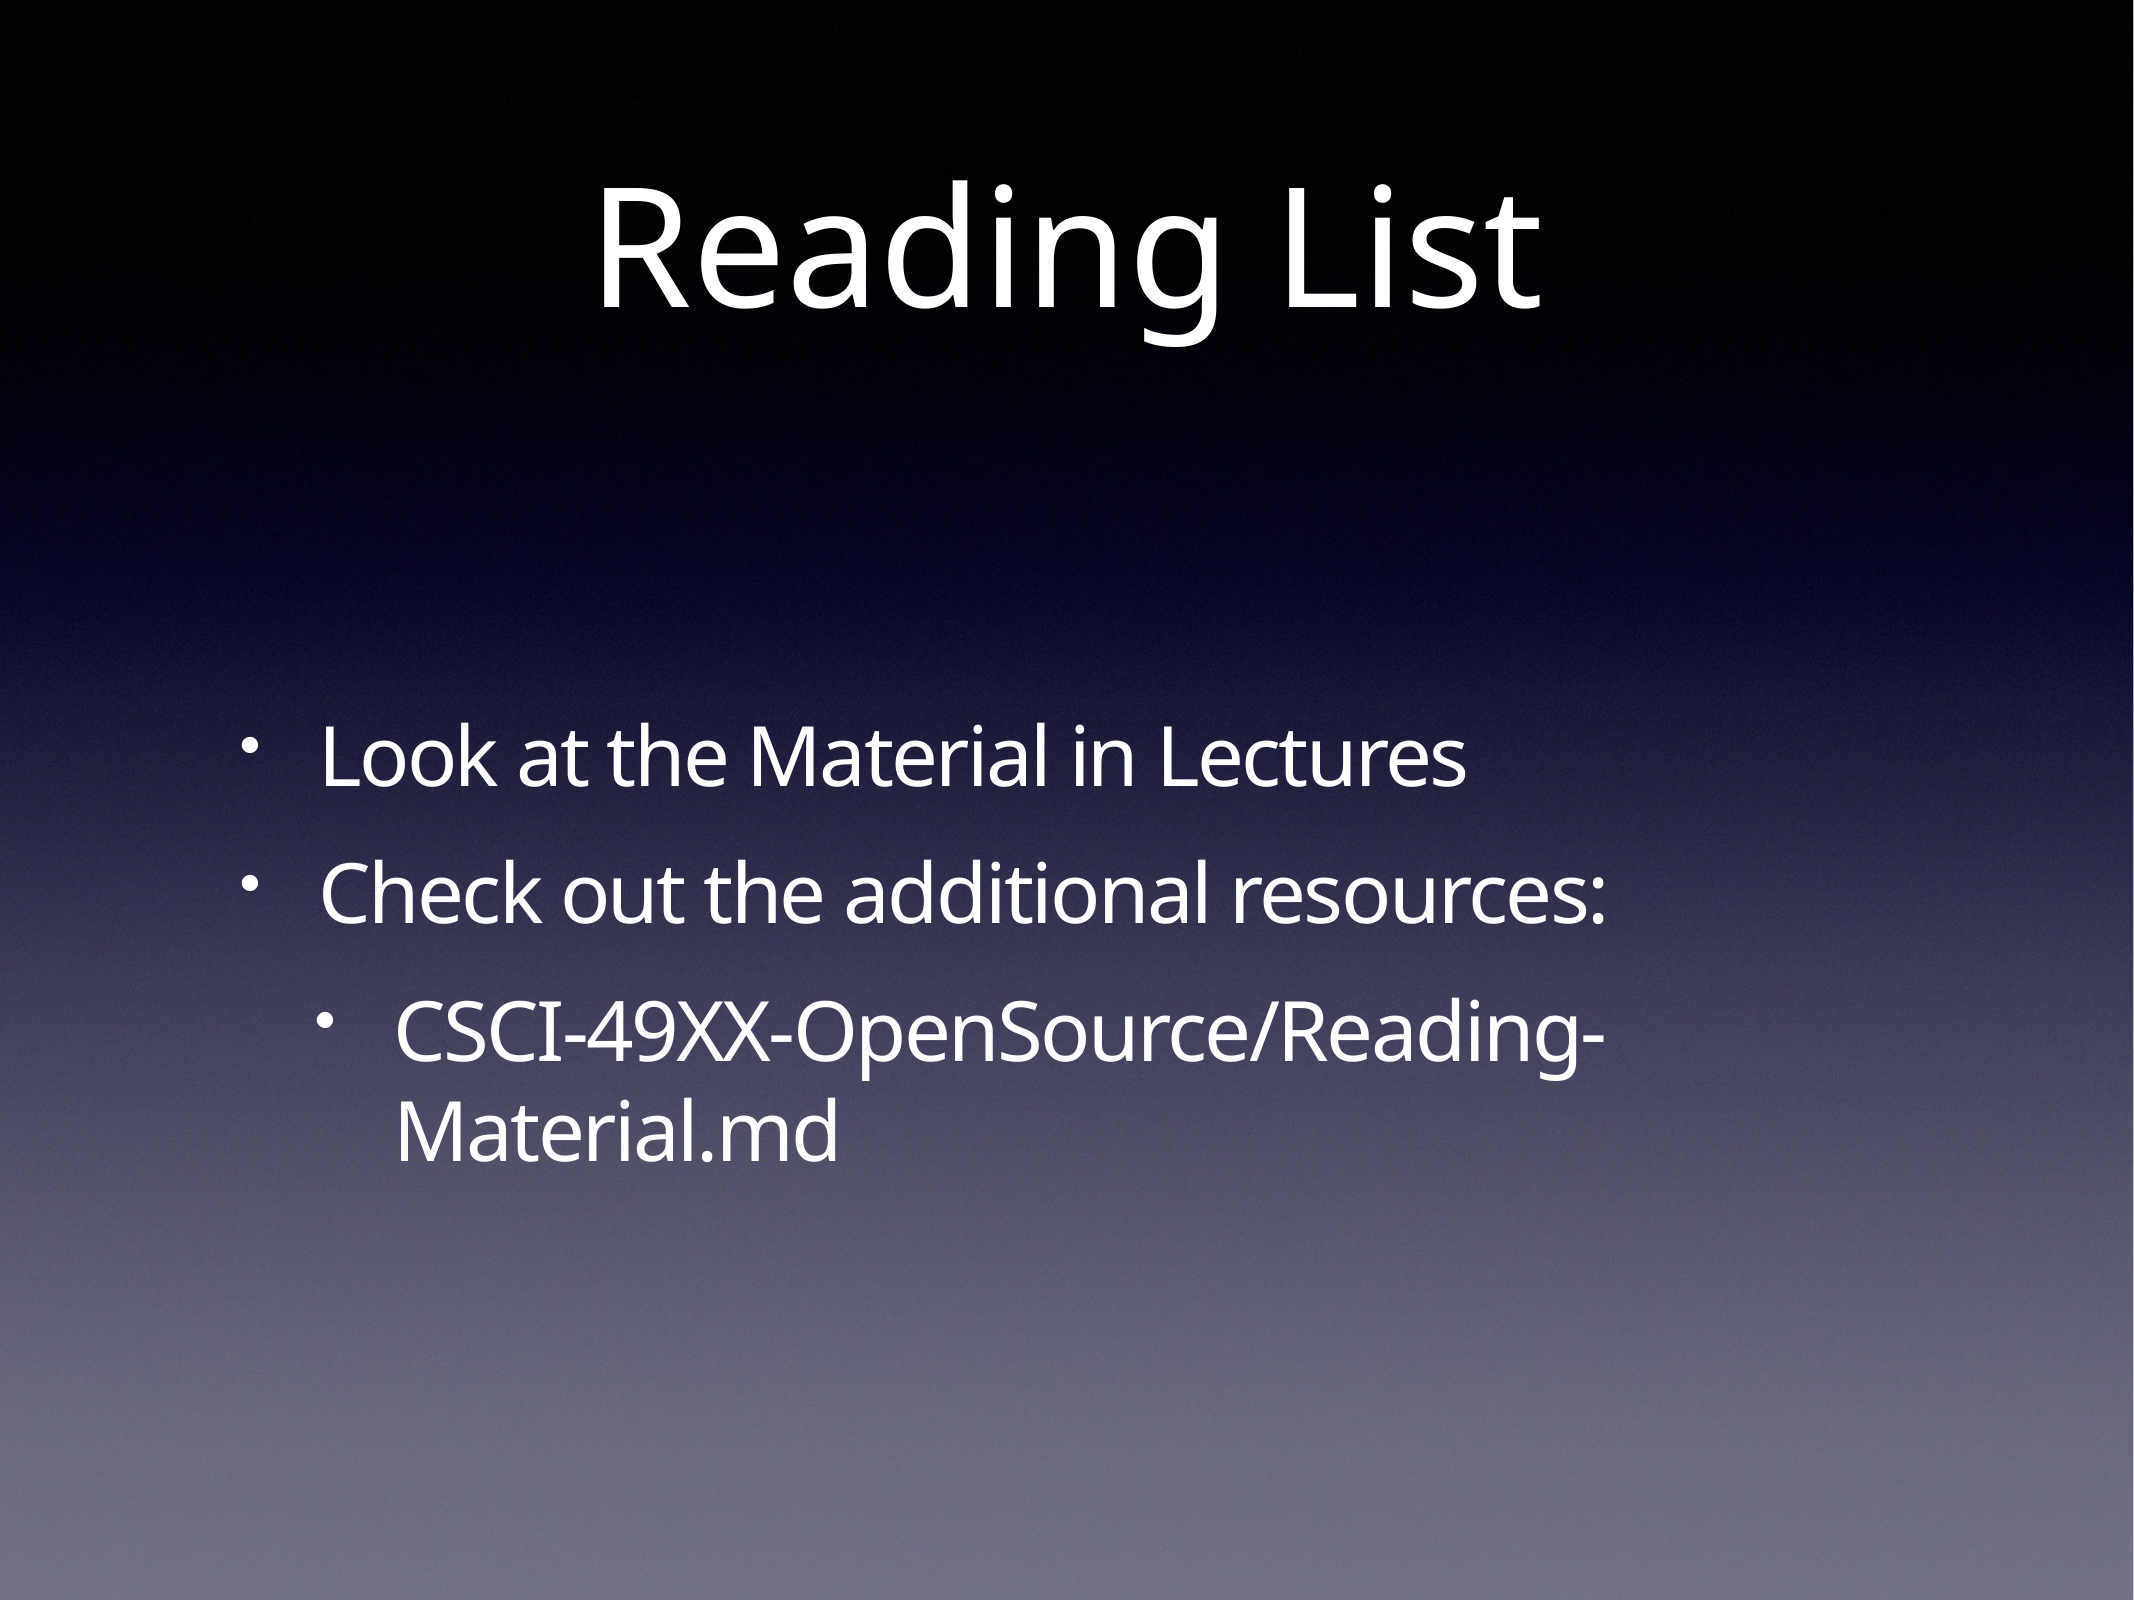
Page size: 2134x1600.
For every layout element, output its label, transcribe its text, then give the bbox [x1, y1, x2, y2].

list Look at the Material in Lectures Check out the additional resources: CSCI-49XX-OpenSource/Reading-Material.md [156, 425, 1978, 1457]
title Reading List [156, 66, 1978, 415]
picture [0, 0, 2134, 1600]
